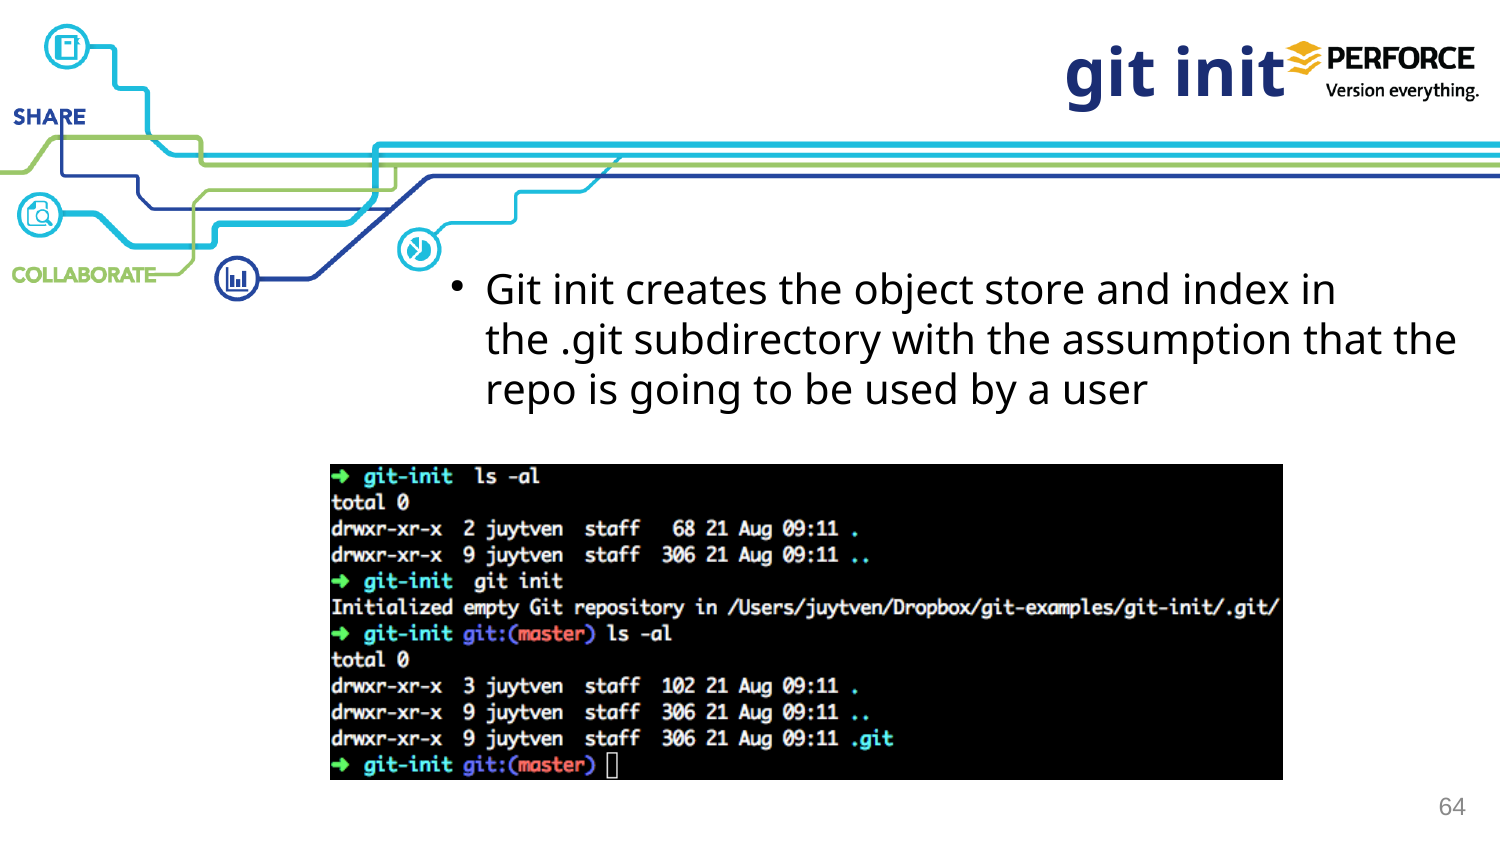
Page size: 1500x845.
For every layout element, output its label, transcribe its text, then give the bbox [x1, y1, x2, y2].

text_box <number> [1131, 782, 1482, 828]
text_box Git init creates the object store and index in the .git subdirectory with the assumption that the repo is going to be used by a user [435, 255, 1486, 571]
picture [0, 0, 1500, 845]
title git init [1050, 0, 1351, 141]
